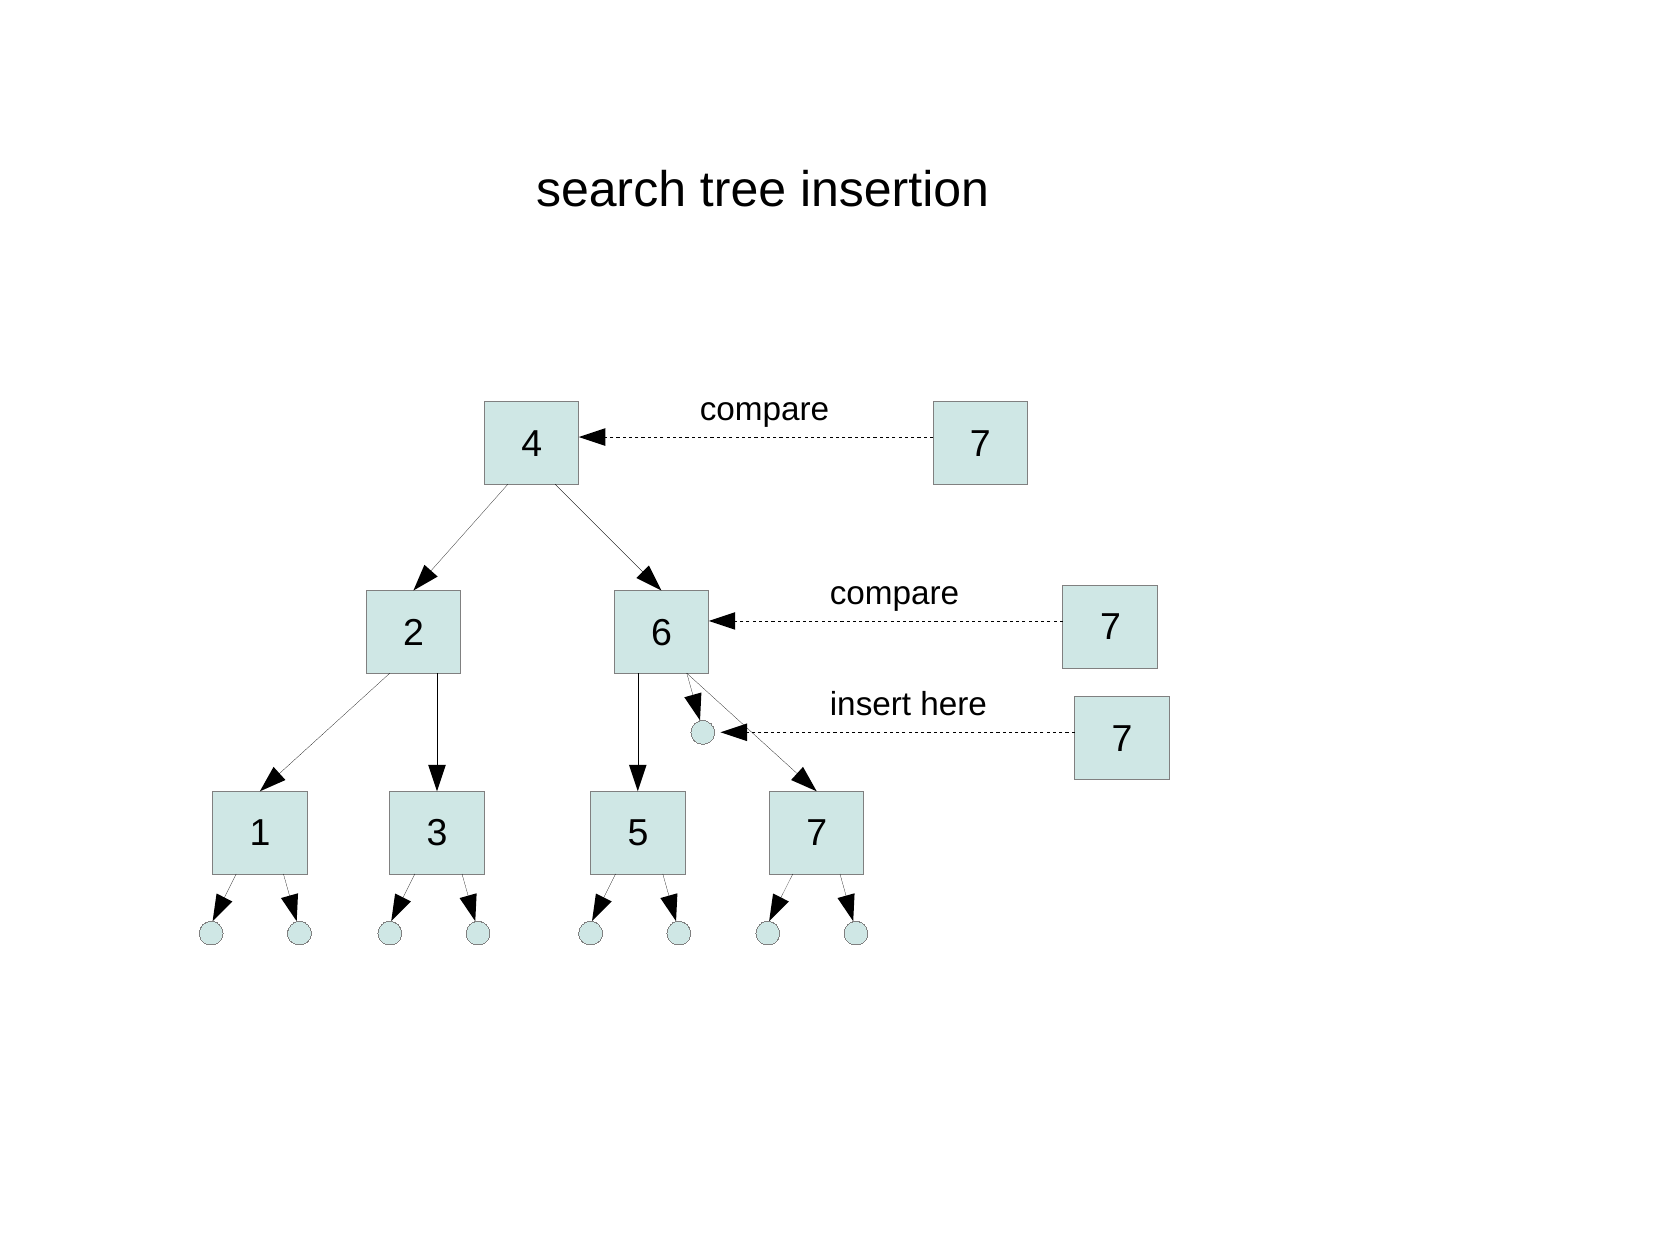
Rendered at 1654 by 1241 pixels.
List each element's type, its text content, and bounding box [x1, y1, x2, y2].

text_box insert here [814, 678, 1002, 731]
text_box [199, 921, 224, 945]
text_box 7 [1062, 585, 1158, 669]
text_box [466, 921, 490, 945]
text_box [287, 921, 312, 945]
text_box [844, 921, 868, 945]
text_box [666, 921, 691, 945]
text_box 1 [212, 791, 308, 875]
text_box compare [685, 382, 845, 435]
text_box 7 [933, 401, 1028, 485]
text_box 5 [590, 791, 686, 875]
text_box [377, 921, 402, 945]
text_box 6 [614, 590, 709, 674]
text_box 3 [389, 791, 485, 875]
text_box 7 [1074, 696, 1170, 780]
text_box 4 [484, 401, 579, 485]
text_box search tree insertion [521, 153, 1197, 225]
text_box [690, 720, 715, 745]
text_box 7 [769, 791, 864, 875]
text_box 2 [366, 590, 461, 674]
text_box [578, 921, 603, 945]
text_box compare [814, 566, 975, 619]
text_box [755, 921, 780, 945]
